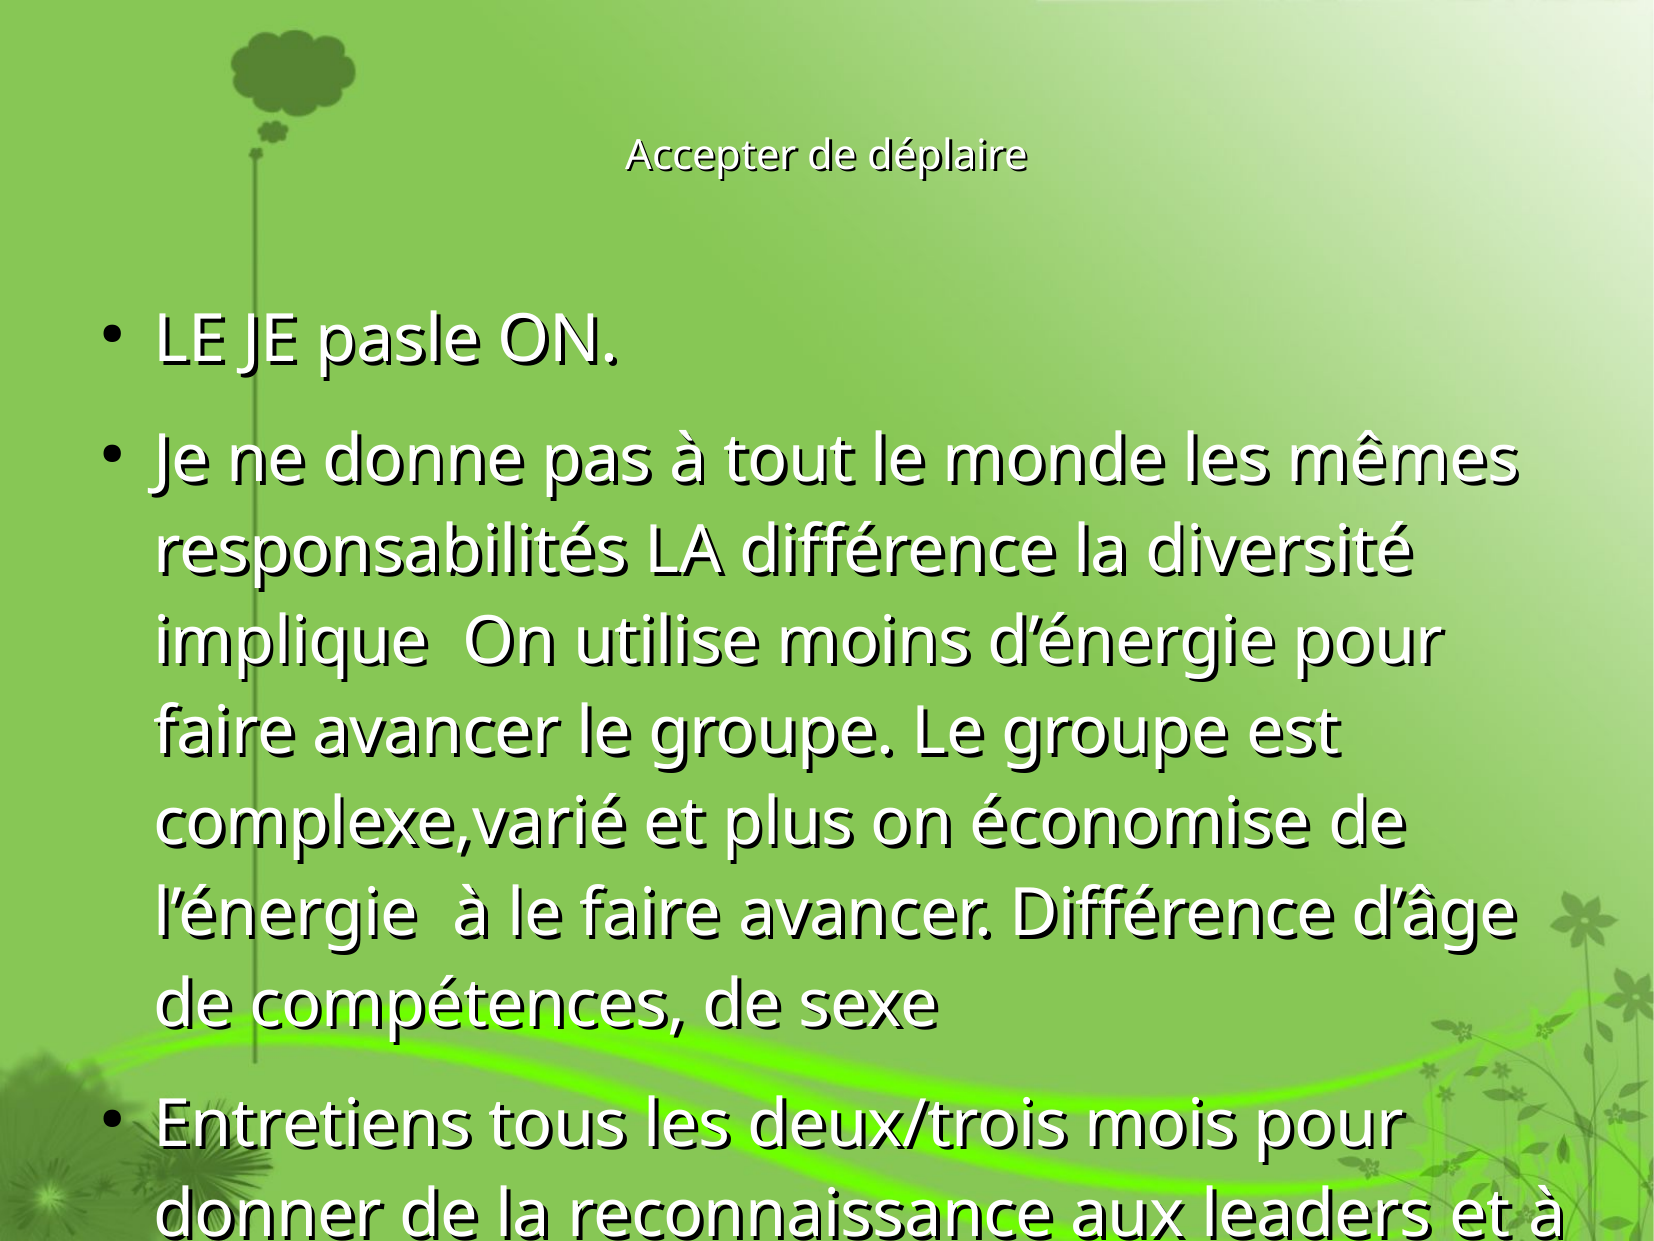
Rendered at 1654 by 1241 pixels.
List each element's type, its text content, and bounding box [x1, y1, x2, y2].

list LE JE pasle ON. Je ne donne pas à tout le monde les mêmes responsabilités LA différence la diversité implique On utilise moins d’énergie pour faire avancer le groupe. Le groupe est complexe,varié et plus on économise de l’énergie à le faire avancer. Différence d’âge de compétences, de sexe Entretiens tous les deux/trois mois pour donner de la reconnaissance aux leaders et à ceux qui sortent du groupe, [82, 290, 1571, 1241]
title Accepter de déplaire [82, 49, 1571, 257]
picture [0, 0, 1654, 1241]
